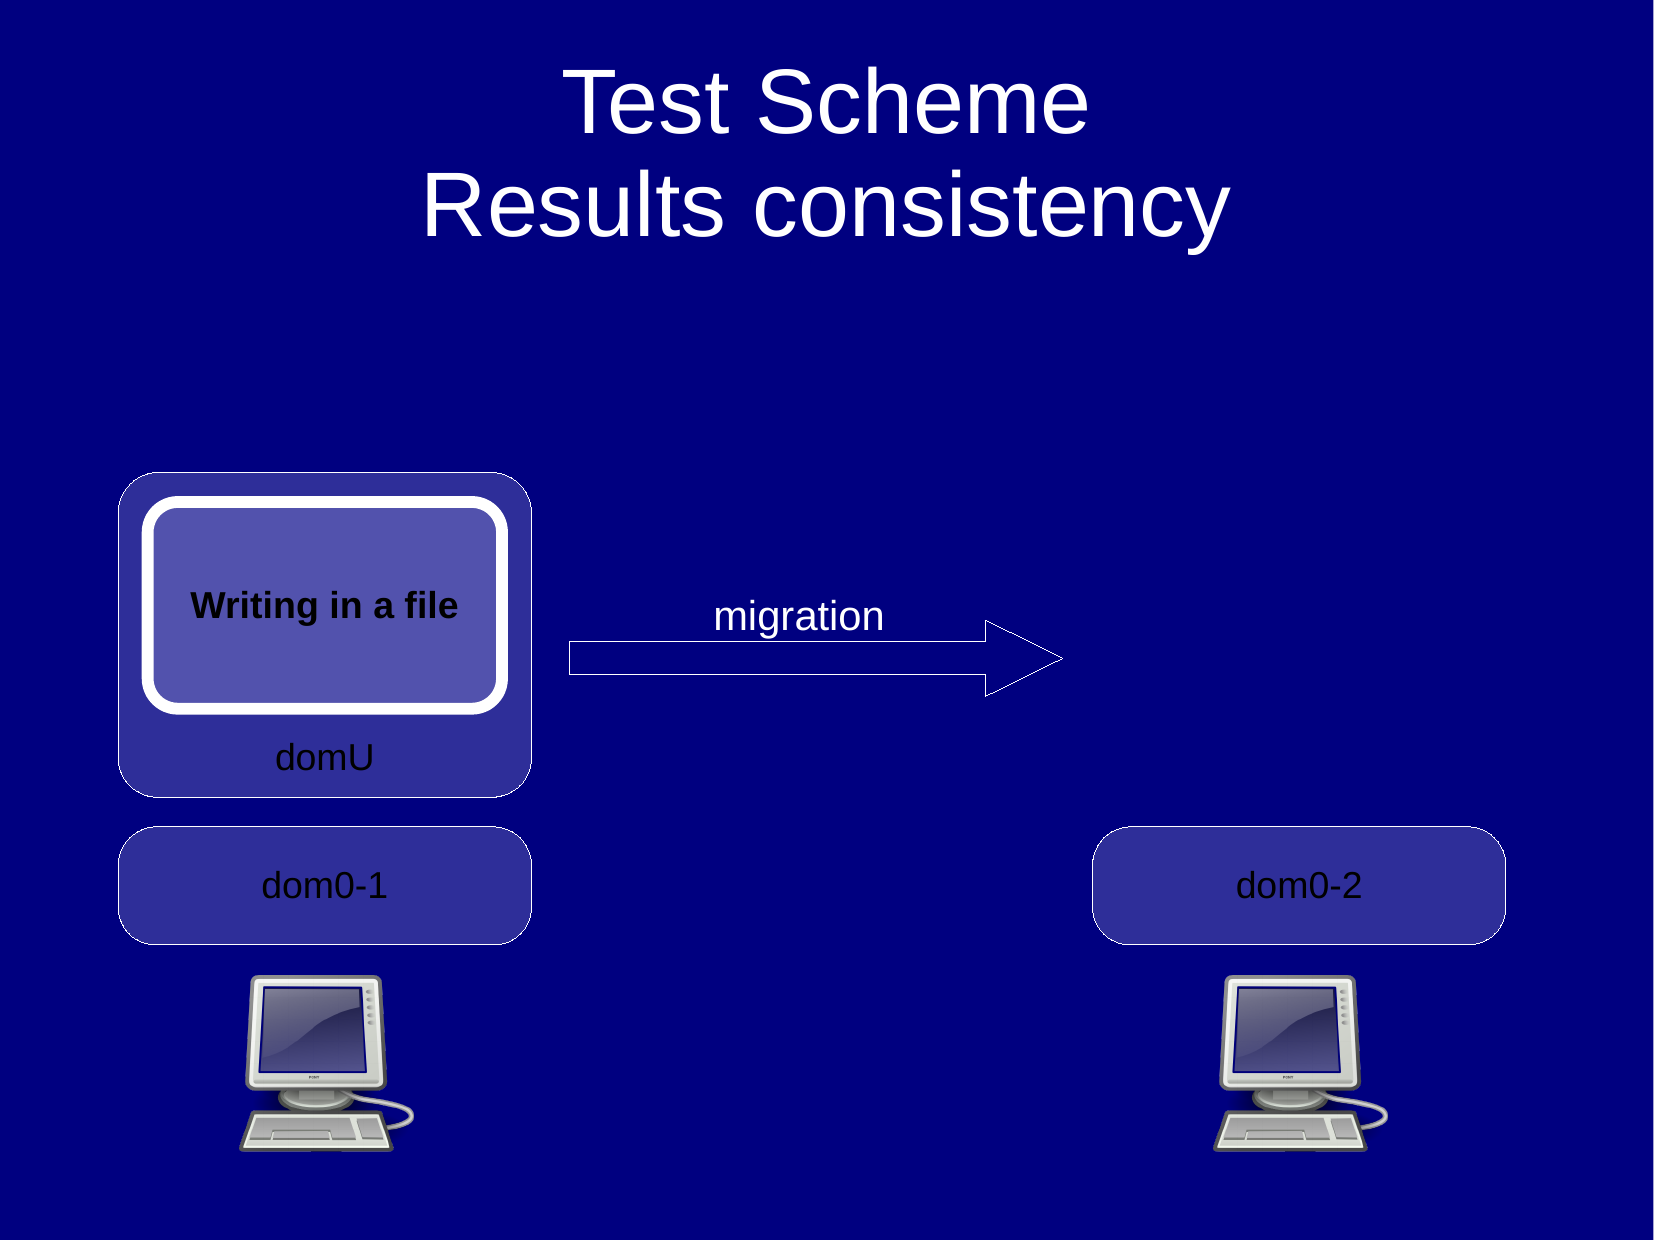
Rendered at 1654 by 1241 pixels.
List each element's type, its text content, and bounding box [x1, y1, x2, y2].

picture [239, 975, 414, 1152]
text_box migration [569, 620, 1063, 697]
text_box Writing in a file [147, 501, 503, 709]
title Test Scheme Results consistency [82, 16, 1571, 290]
text_box dom0-1 [118, 826, 532, 945]
text_box domU [118, 472, 532, 798]
text_box dom0-2 [1092, 826, 1506, 945]
picture [1213, 975, 1388, 1152]
